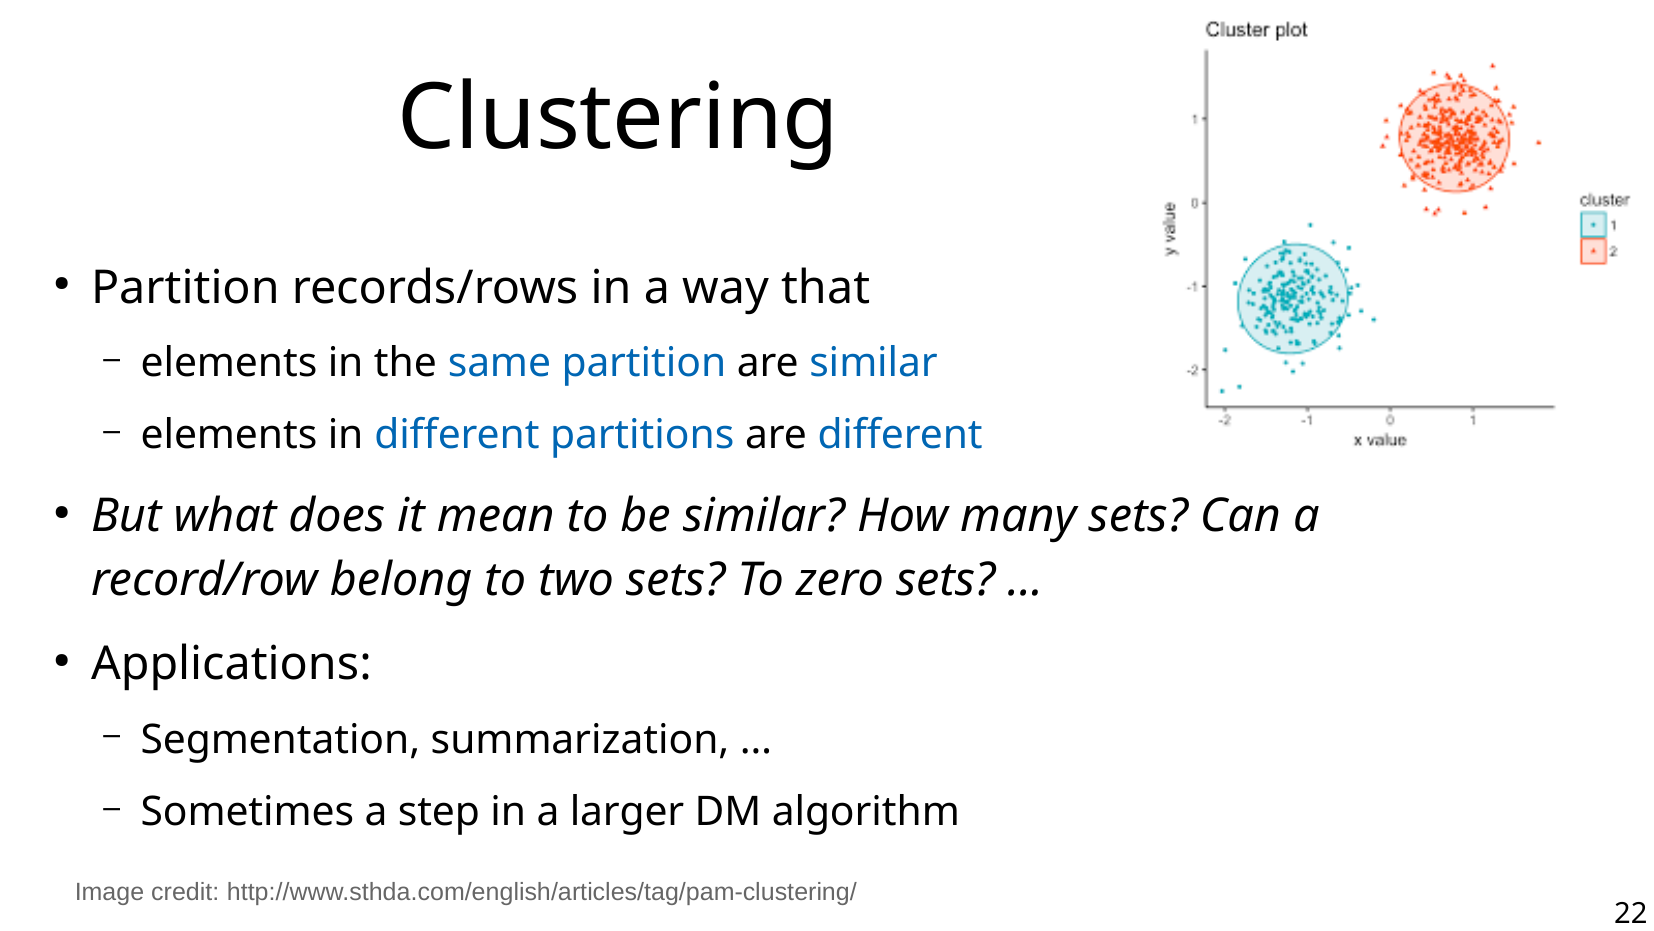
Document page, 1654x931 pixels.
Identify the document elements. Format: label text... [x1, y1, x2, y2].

title Clustering [82, 1, 1156, 226]
text_box Image credit: http://www.sthda.com/english/articles/tag/pam-clustering/ [60, 870, 1033, 927]
list Partition records/rows in a way that elements in the same partition are similar elements in different partitions are different But what does it mean to be similar? How many sets? Can a record/row belong to two sets? To zero sets? ... Applications: Segmentation, summarization, … Sometimes a step in a larger DM algorithm [41, 253, 1530, 841]
picture [1155, 14, 1647, 454]
